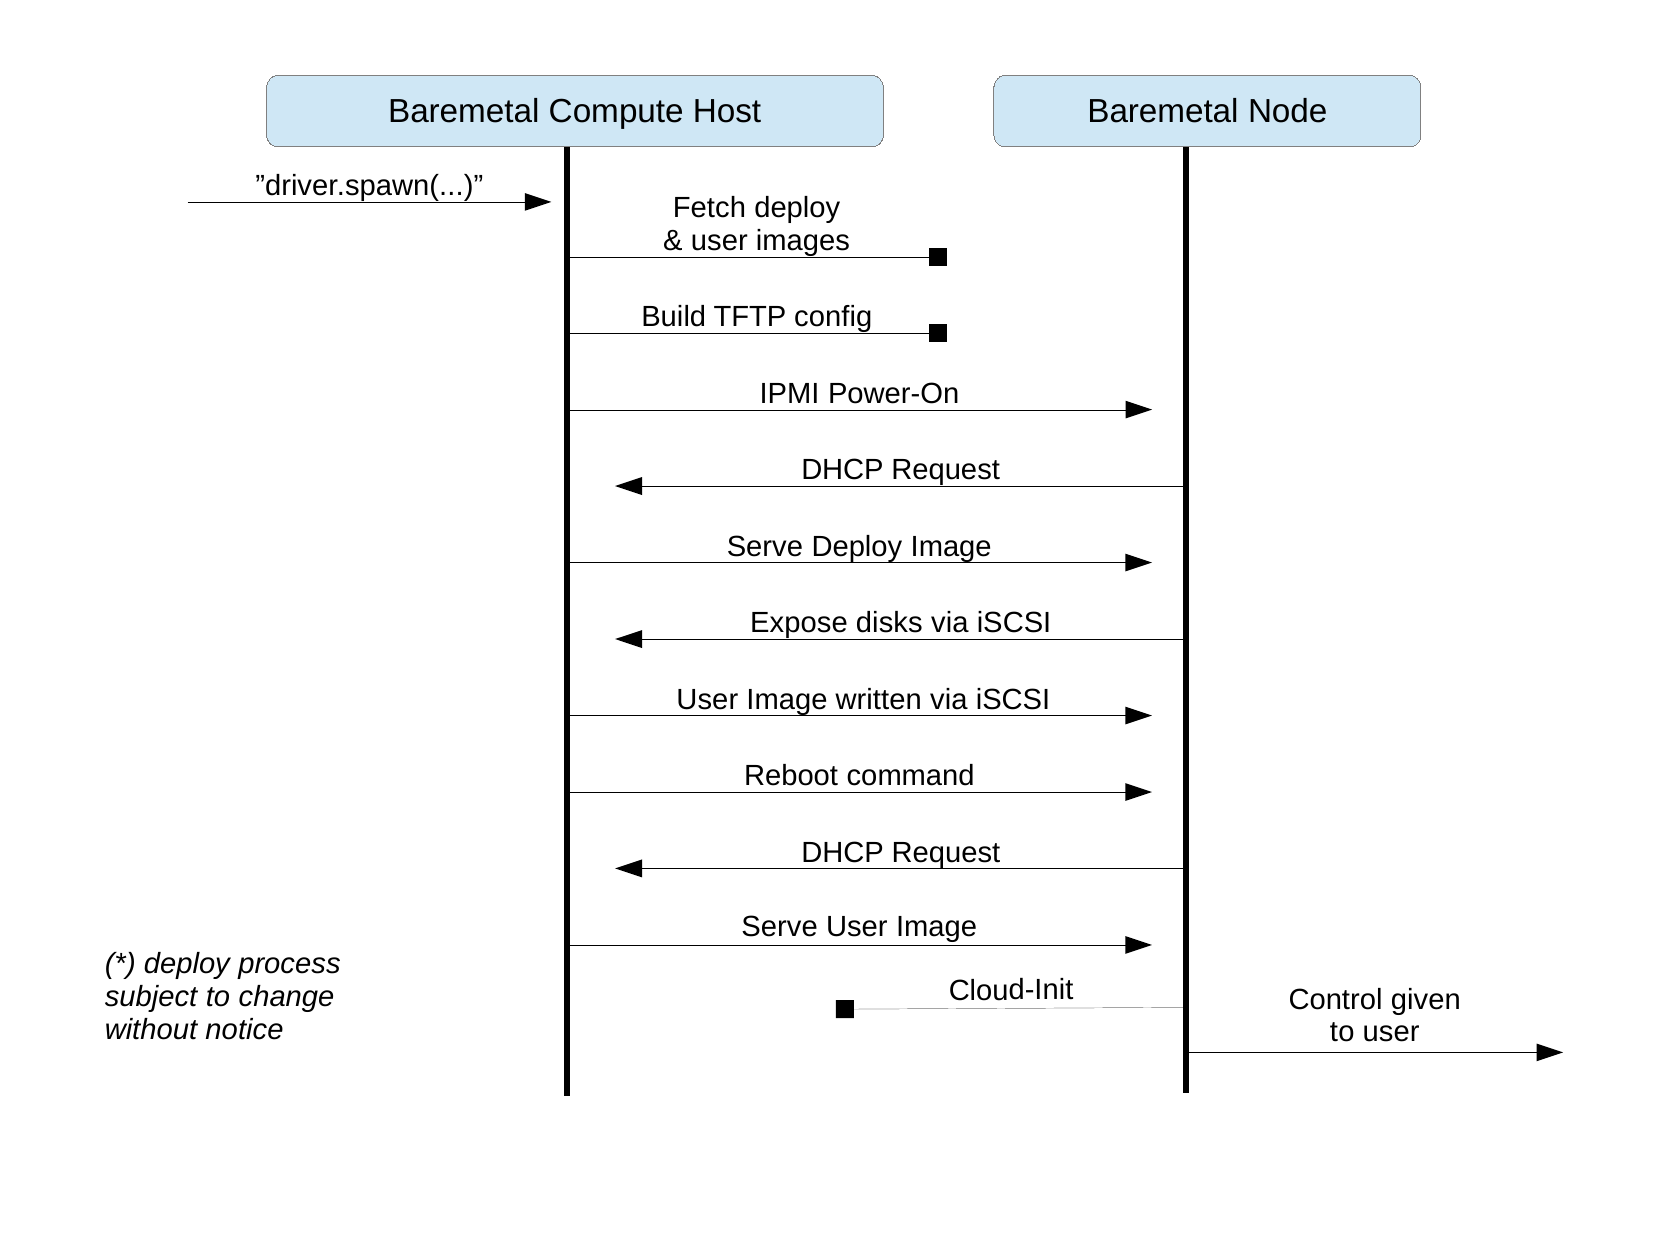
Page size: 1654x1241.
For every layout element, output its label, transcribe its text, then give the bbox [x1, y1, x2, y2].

text_box Baremetal Compute Host [266, 75, 884, 147]
text_box Baremetal Node [993, 75, 1421, 147]
text_box (*) deploy process subject to change without notice [90, 940, 533, 1103]
